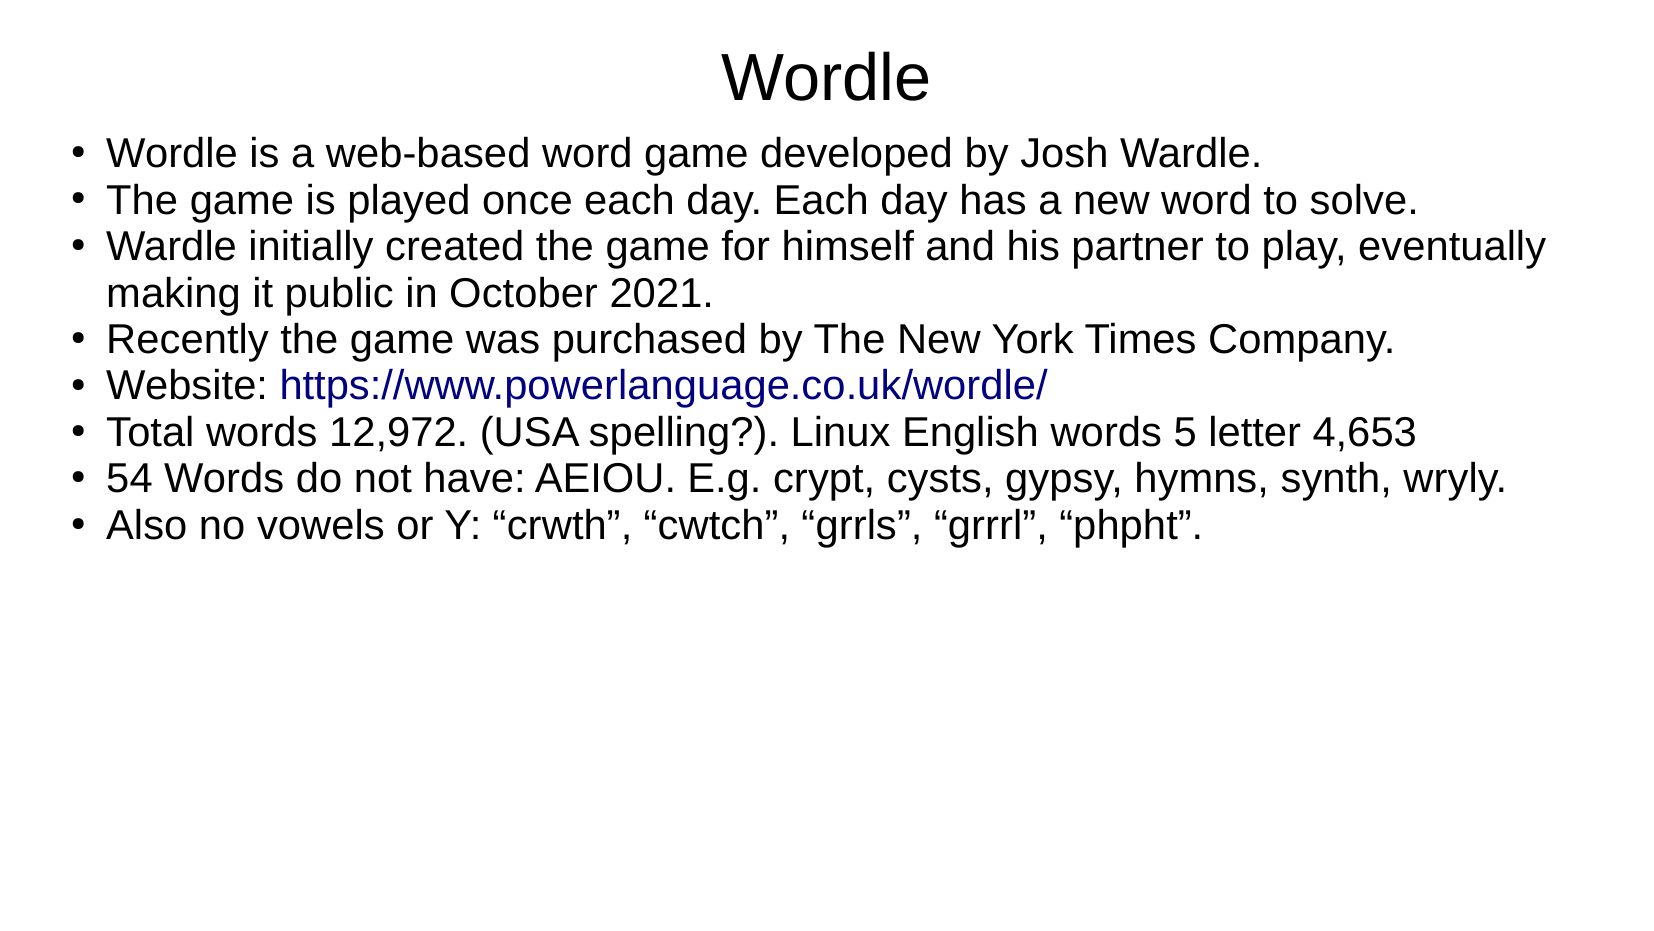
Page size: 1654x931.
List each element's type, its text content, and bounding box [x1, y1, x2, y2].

subtitle Wordle is a web-based word game developed by Josh Wardle. The game is played once each day. Each day has a new word to solve. Wardle initially created the game for himself and his partner to play, eventually making it public in October 2021. Recently the game was purchased by The New York Times Company. Website: https://www.powerlanguage.co.uk/wordle/ Total words 12,972. (USA spelling?). Linux English words 5 letter 4,653 54 Words do not have: AEIOU. E.g. crypt, cysts, gypsy, hymns, synth, wryly. Also no vowels or Y: “crwth”, “cwtch”, “grrls”, “grrrl”, “phpht”. [70, 129, 1559, 863]
title Wordle [82, 37, 1571, 119]
